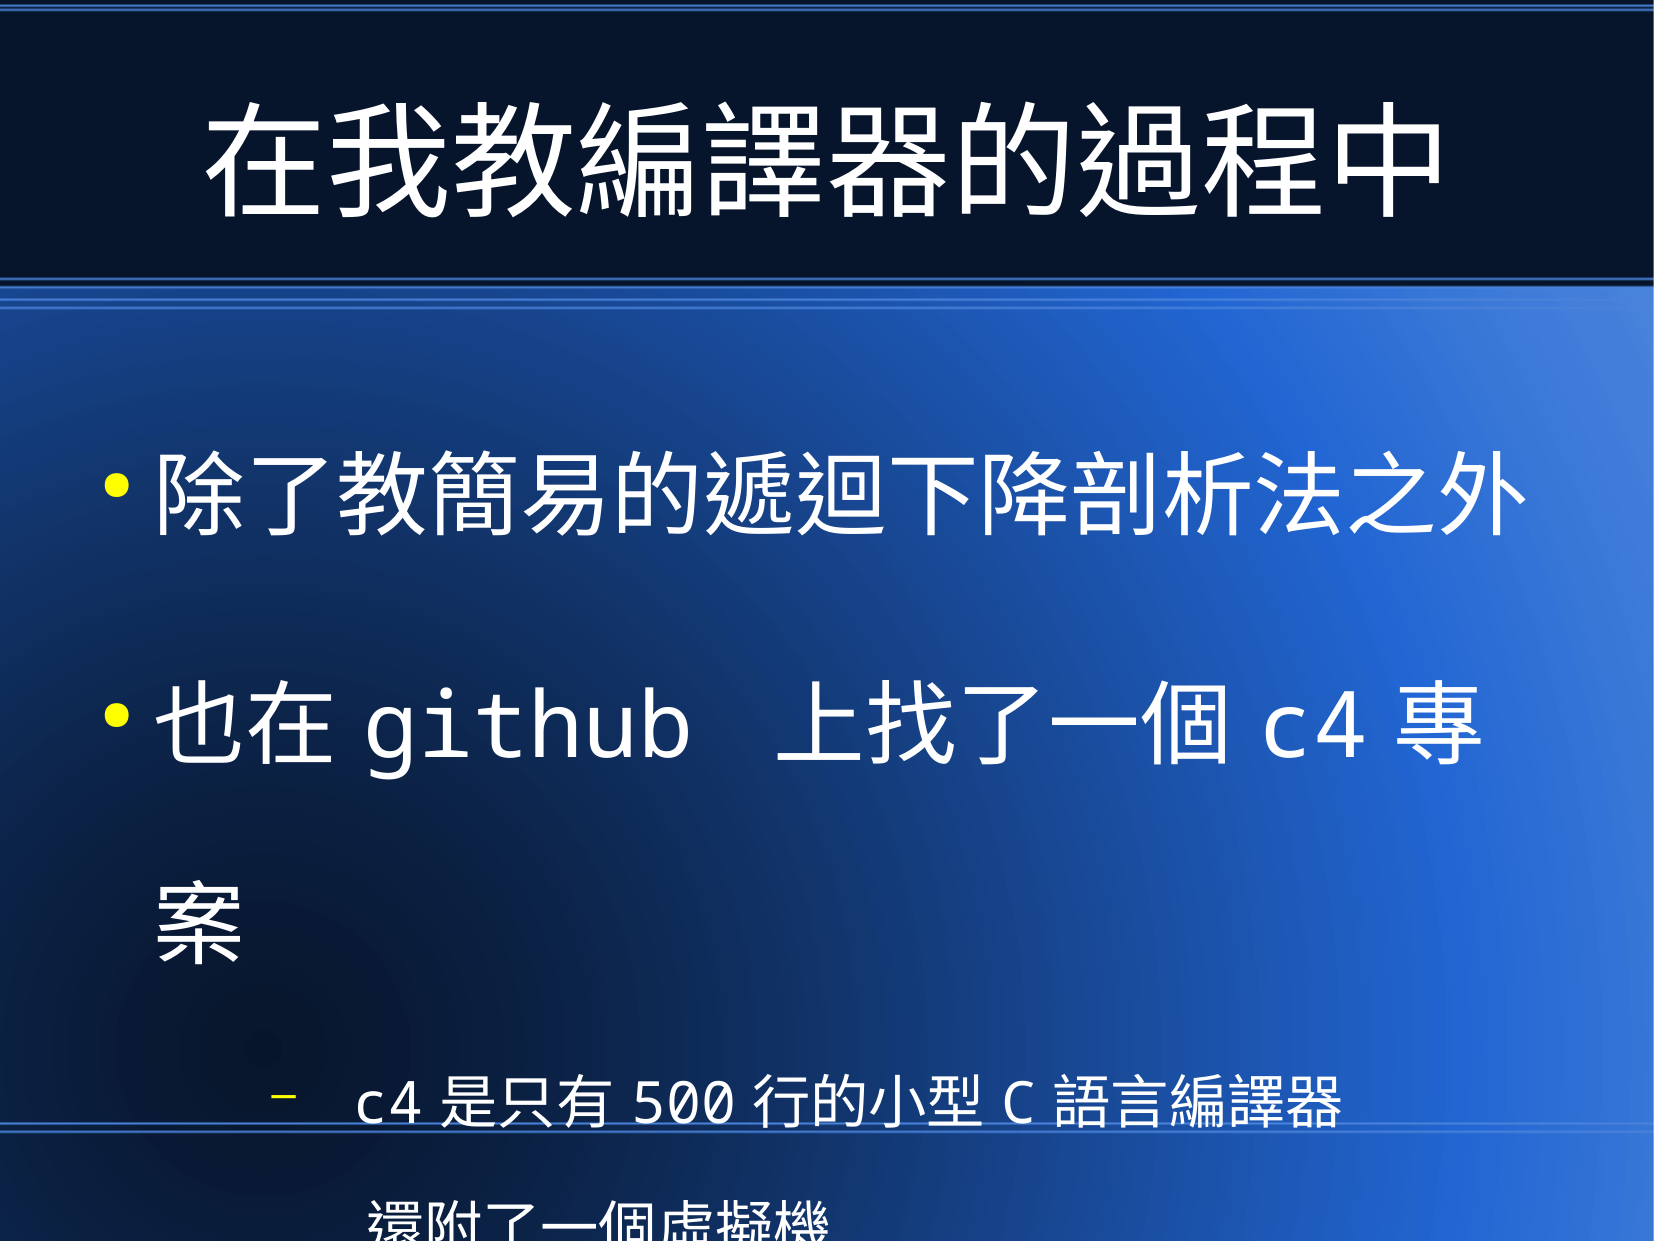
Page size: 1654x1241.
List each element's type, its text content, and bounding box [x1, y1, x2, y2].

title 在我教編譯器的過程中 [82, 49, 1571, 257]
list 除了教簡易的遞迴下降剖析法之外 也在github 上找了一個c4專案 c4是只有500行的小型C語言編譯器 還附了一個虛擬機 然後還有人幫他加上了JIT即時編譯技術 [82, 355, 1571, 1241]
picture [0, 0, 1654, 1241]
